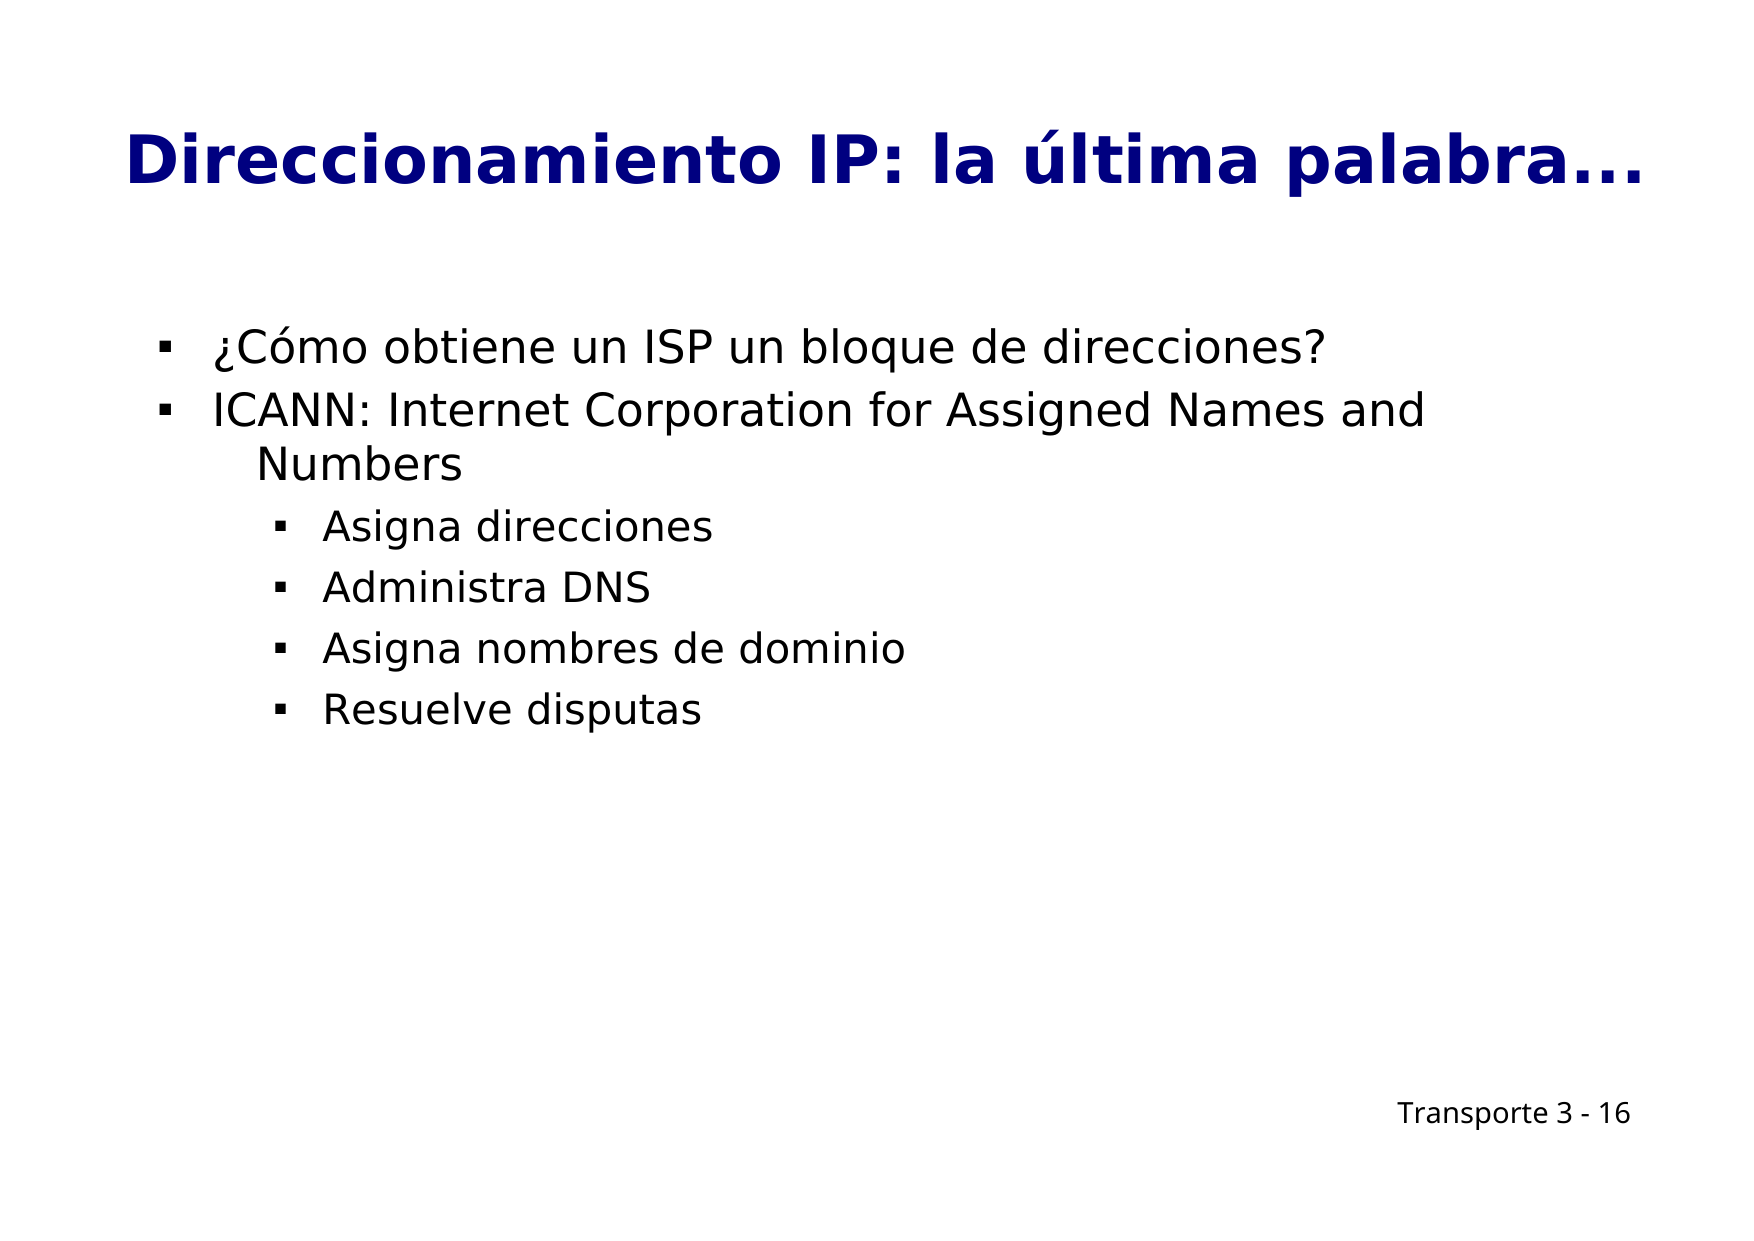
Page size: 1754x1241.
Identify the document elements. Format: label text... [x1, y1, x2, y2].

title Direccionamiento IP: la última palabra... [109, 59, 1696, 262]
list ¿Cómo obtiene un ISP un bloque de direcciones? ICANN: Internet Corporation for Assigned Names and Numbers Asigna direcciones Administra DNS Asigna nombres de dominio Resuelve disputas [154, 320, 1546, 735]
